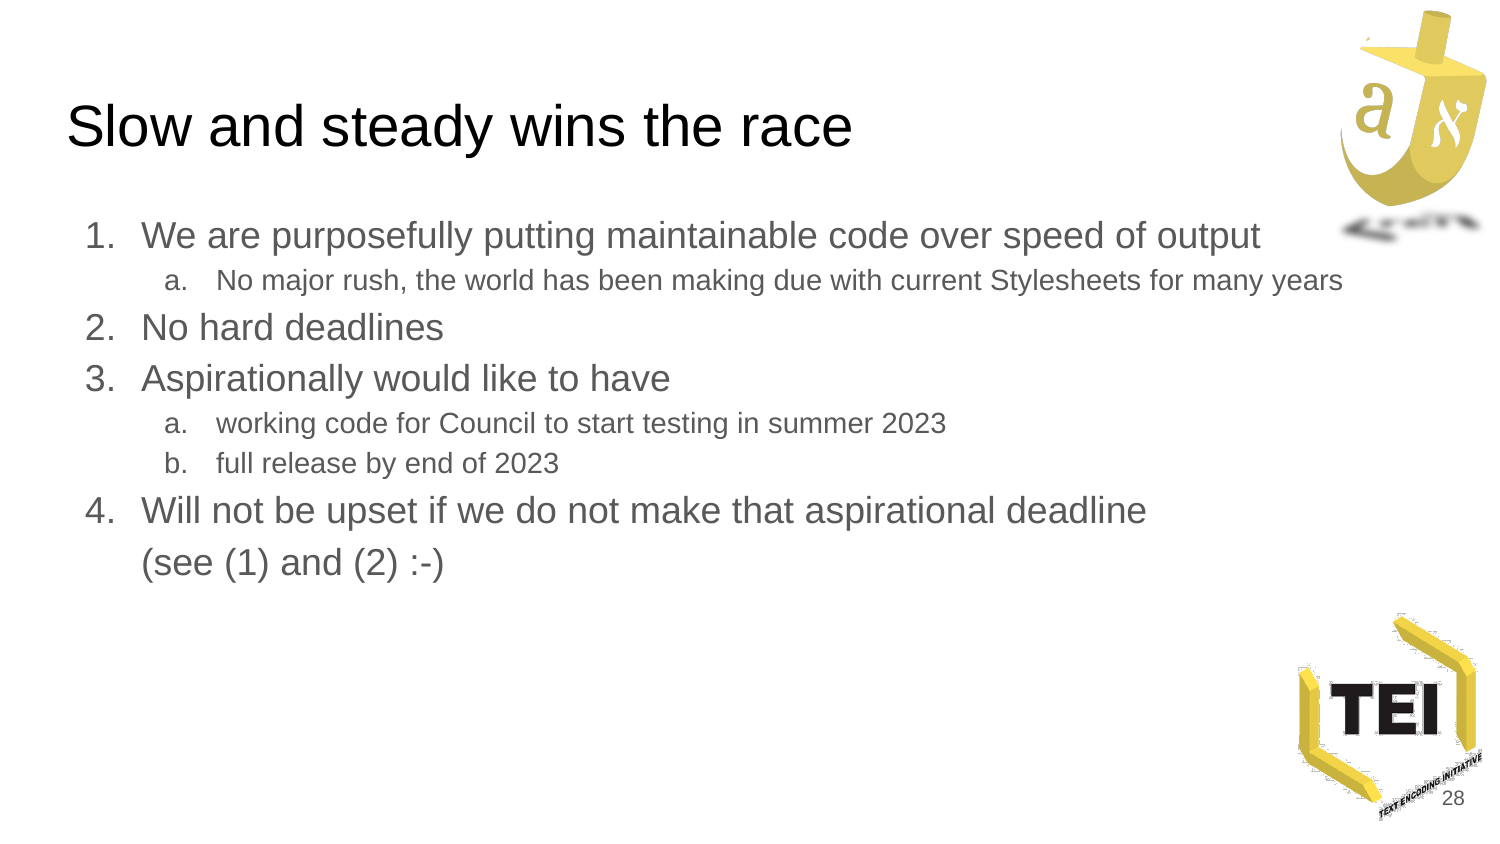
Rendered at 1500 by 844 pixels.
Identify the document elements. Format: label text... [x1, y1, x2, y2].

title Slow and steady wins the race [51, 72, 1449, 167]
list We are purposefully putting maintainable code over speed of output No major rush, the world has been making due with current Stylesheets for many years No hard deadlines Aspirationally would like to have working code for Council to start testing in summer 2023 full release by end of 2023 Will not be upset if we do not make that aspirational deadline (see (1) and (2) :-) [51, 189, 1449, 750]
slide_number <number> [1389, 764, 1480, 830]
picture [1275, 604, 1500, 830]
picture [1324, 0, 1497, 250]
